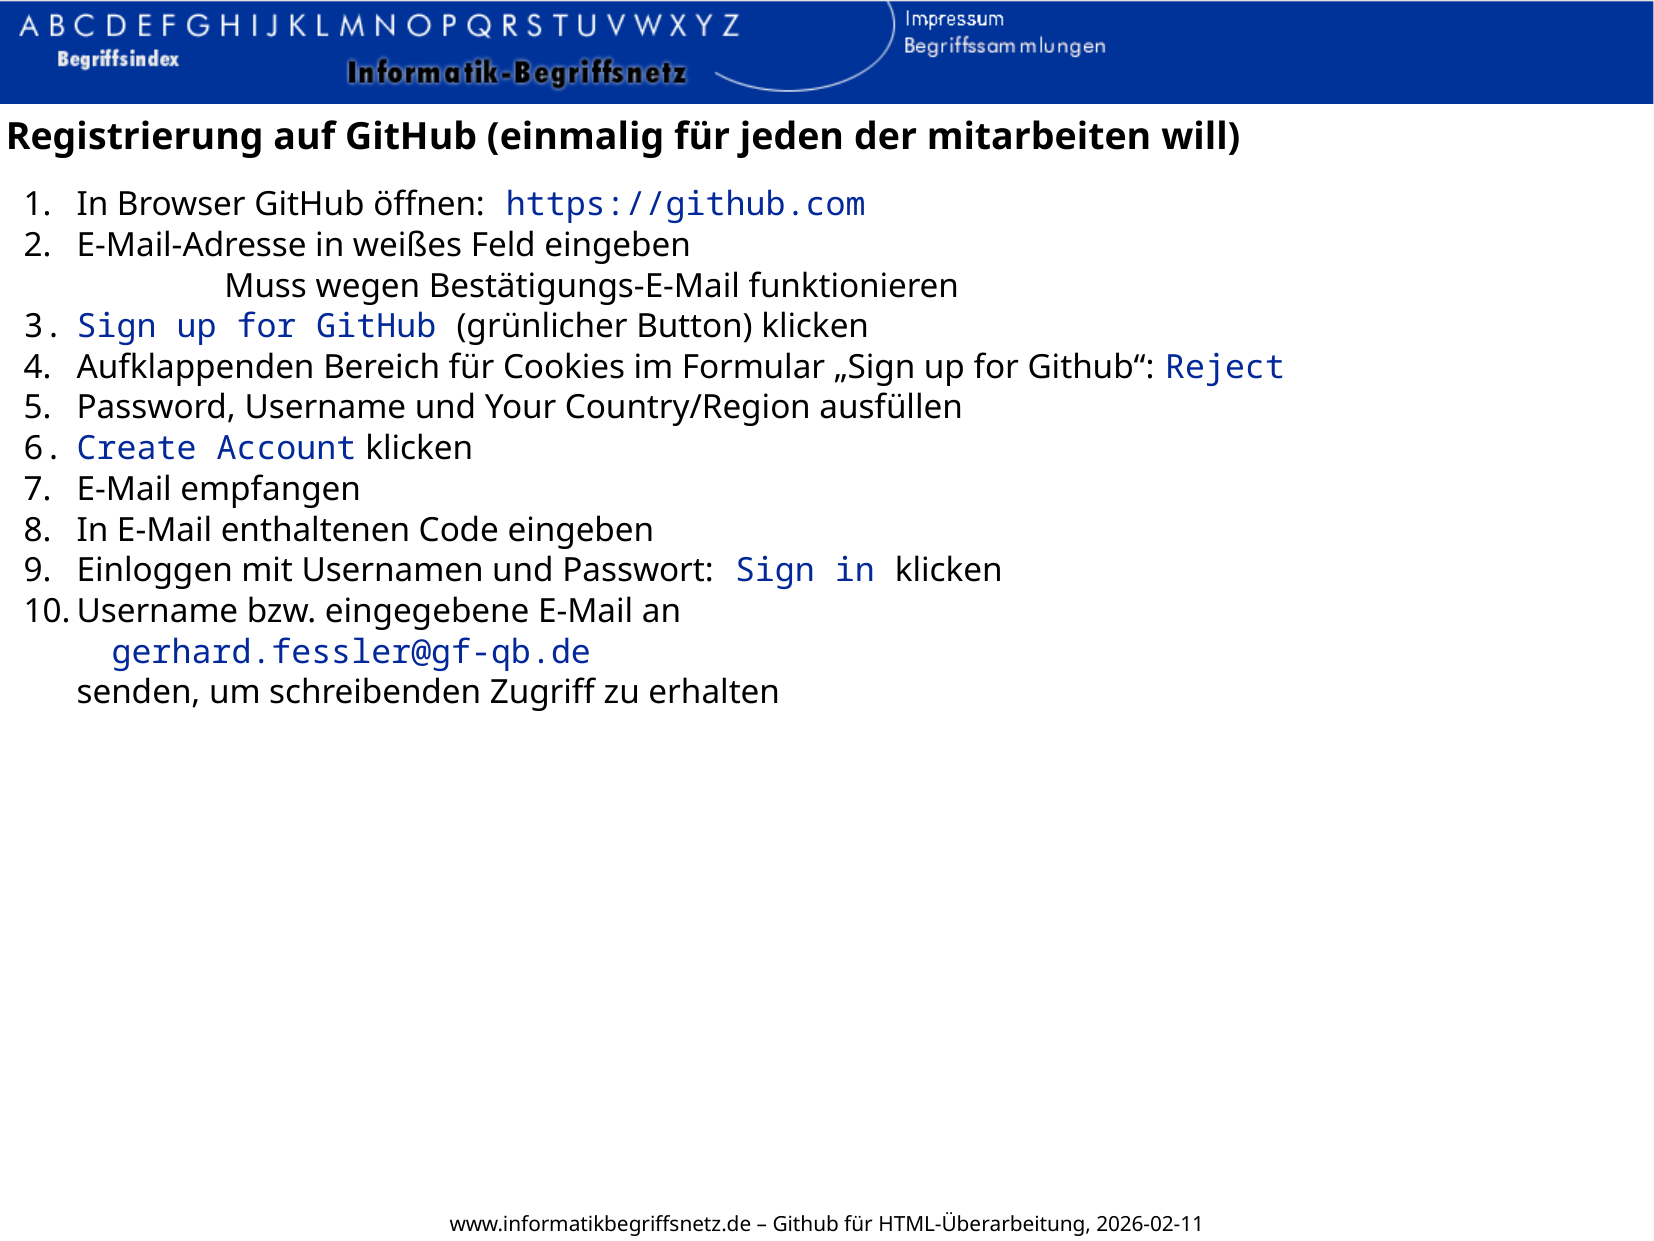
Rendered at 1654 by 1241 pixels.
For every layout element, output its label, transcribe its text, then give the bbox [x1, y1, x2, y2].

title Registrierung auf GitHub (einmalig für jeden der mitarbeiten will) [5, 109, 1648, 175]
picture [0, 0, 1654, 104]
list In Browser GitHub öffnen: https://github.com E-Mail-Adresse in weißes Feld eingeben Muss wegen Bestätigungs-E-Mail funktionieren Sign up for GitHub (grünlicher Button) klicken Aufklappenden Bereich für Cookies im Formular „Sign up for Github“: Reject Password, Username und Your Country/Region ausfüllen Create Account klicken E-Mail empfangen In E-Mail enthaltenen Code eingeben Einloggen mit Usernamen und Passwort: Sign in klicken Username bzw. eingegebene E-Mail an gerhard.fessler@gf-qb.de senden, um schreibenden Zugriff zu erhalten [5, 183, 1648, 1208]
